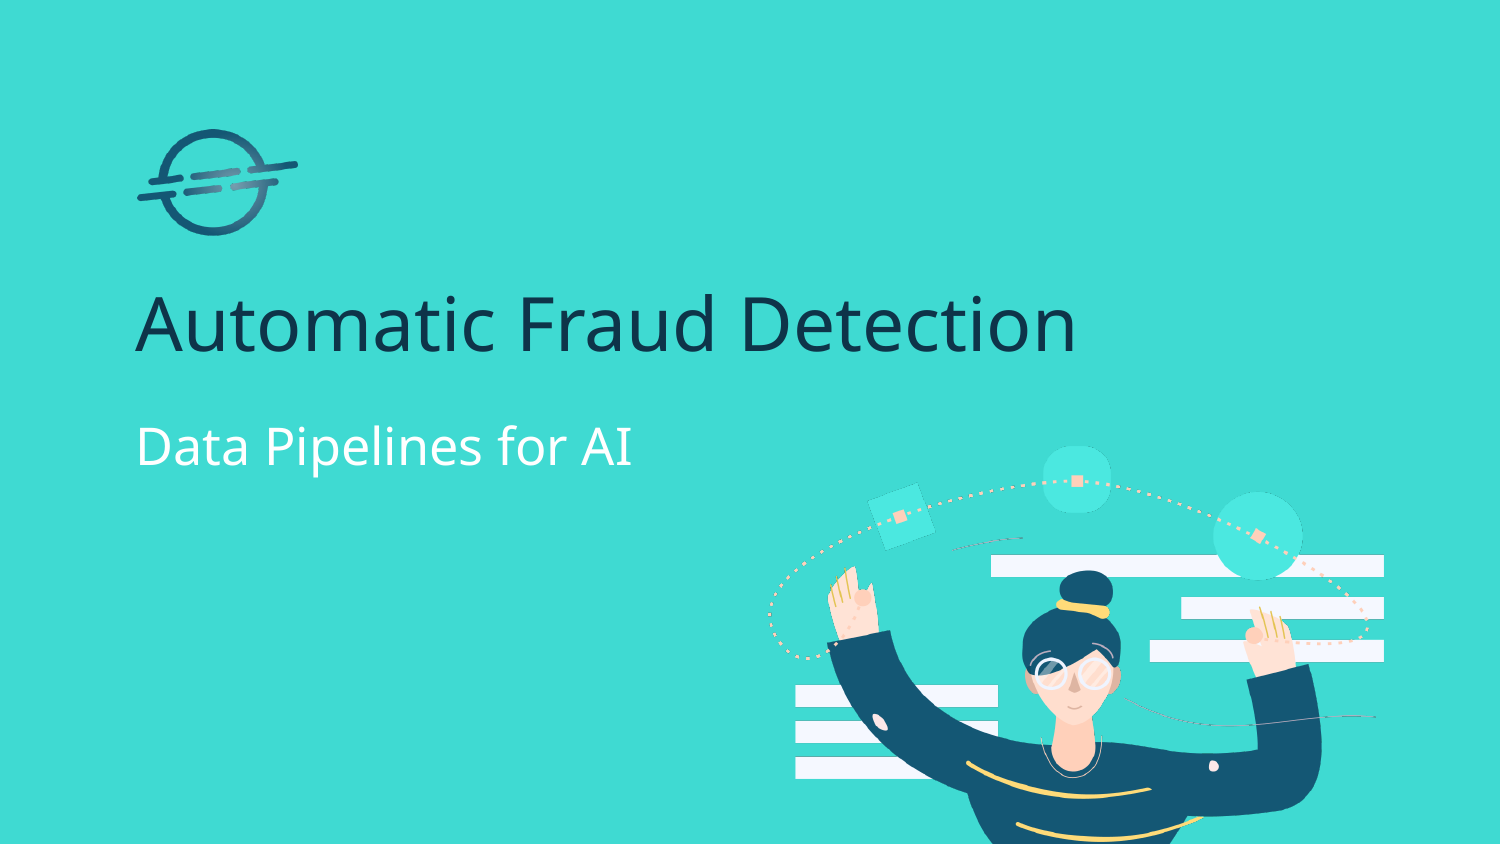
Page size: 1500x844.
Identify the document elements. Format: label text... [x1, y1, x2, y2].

picture [768, 425, 1395, 844]
title Automatic Fraud Detection [120, 280, 1469, 382]
title Data Pipelines for AI [120, 403, 993, 491]
picture [137, 129, 298, 236]
